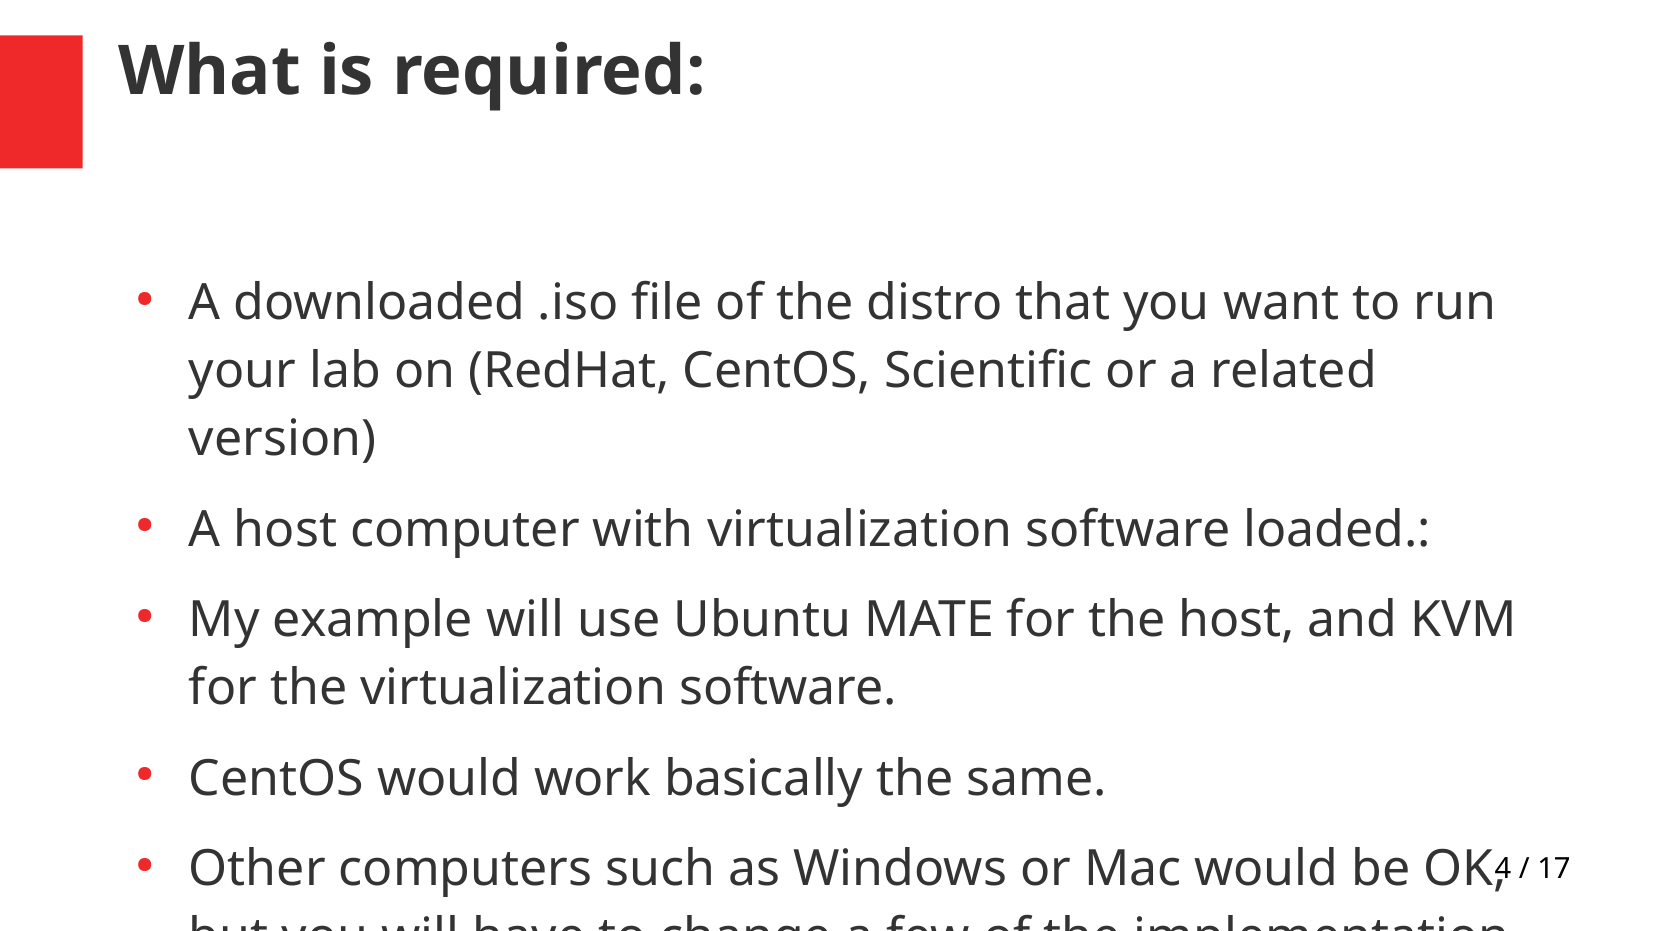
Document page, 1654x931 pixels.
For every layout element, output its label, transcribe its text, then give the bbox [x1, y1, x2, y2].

list A downloaded .iso file of the distro that you want to run your lab on (RedHat, CentOS, Scientific or a related version) A host computer with virtualization software loaded.: My example will use Ubuntu MATE for the host, and KVM for the virtualization software. CentOS would work basically the same. Other computers such as Windows or Mac would be OK, but you will have to change a few of the implementation details to suit your platform. [118, 265, 1536, 806]
title What is required: [118, 7, 1571, 222]
